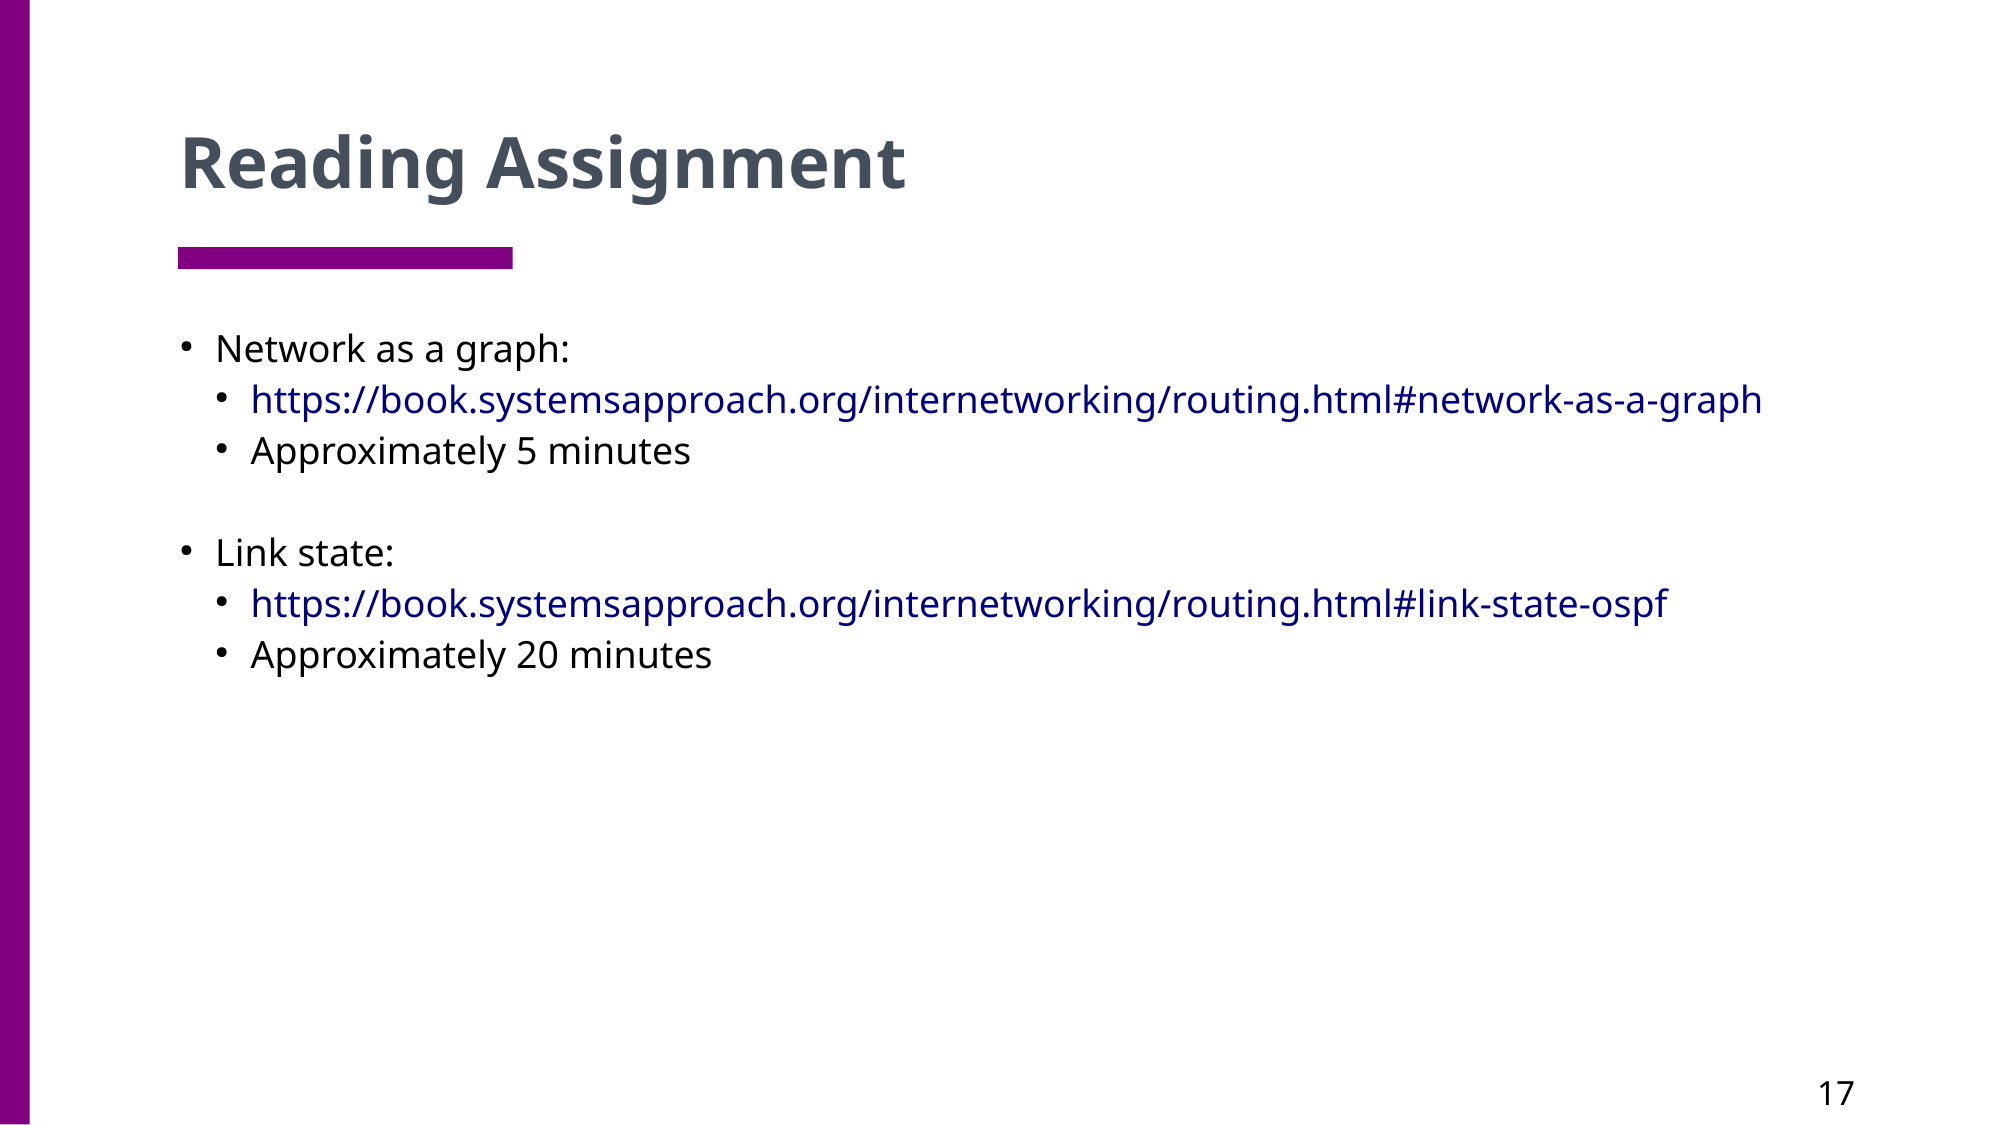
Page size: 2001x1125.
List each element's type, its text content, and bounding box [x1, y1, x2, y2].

text_box Network as a graph: https://book.systemsapproach.org/internetworking/routing.html#network-as-a-graph Approximately 5 minutes Link state: https://book.systemsapproach.org/internetworking/routing.html#link-state-ospf Approximately 20 minutes [165, 314, 1834, 687]
text_box Reading Assignment [165, 104, 1261, 368]
